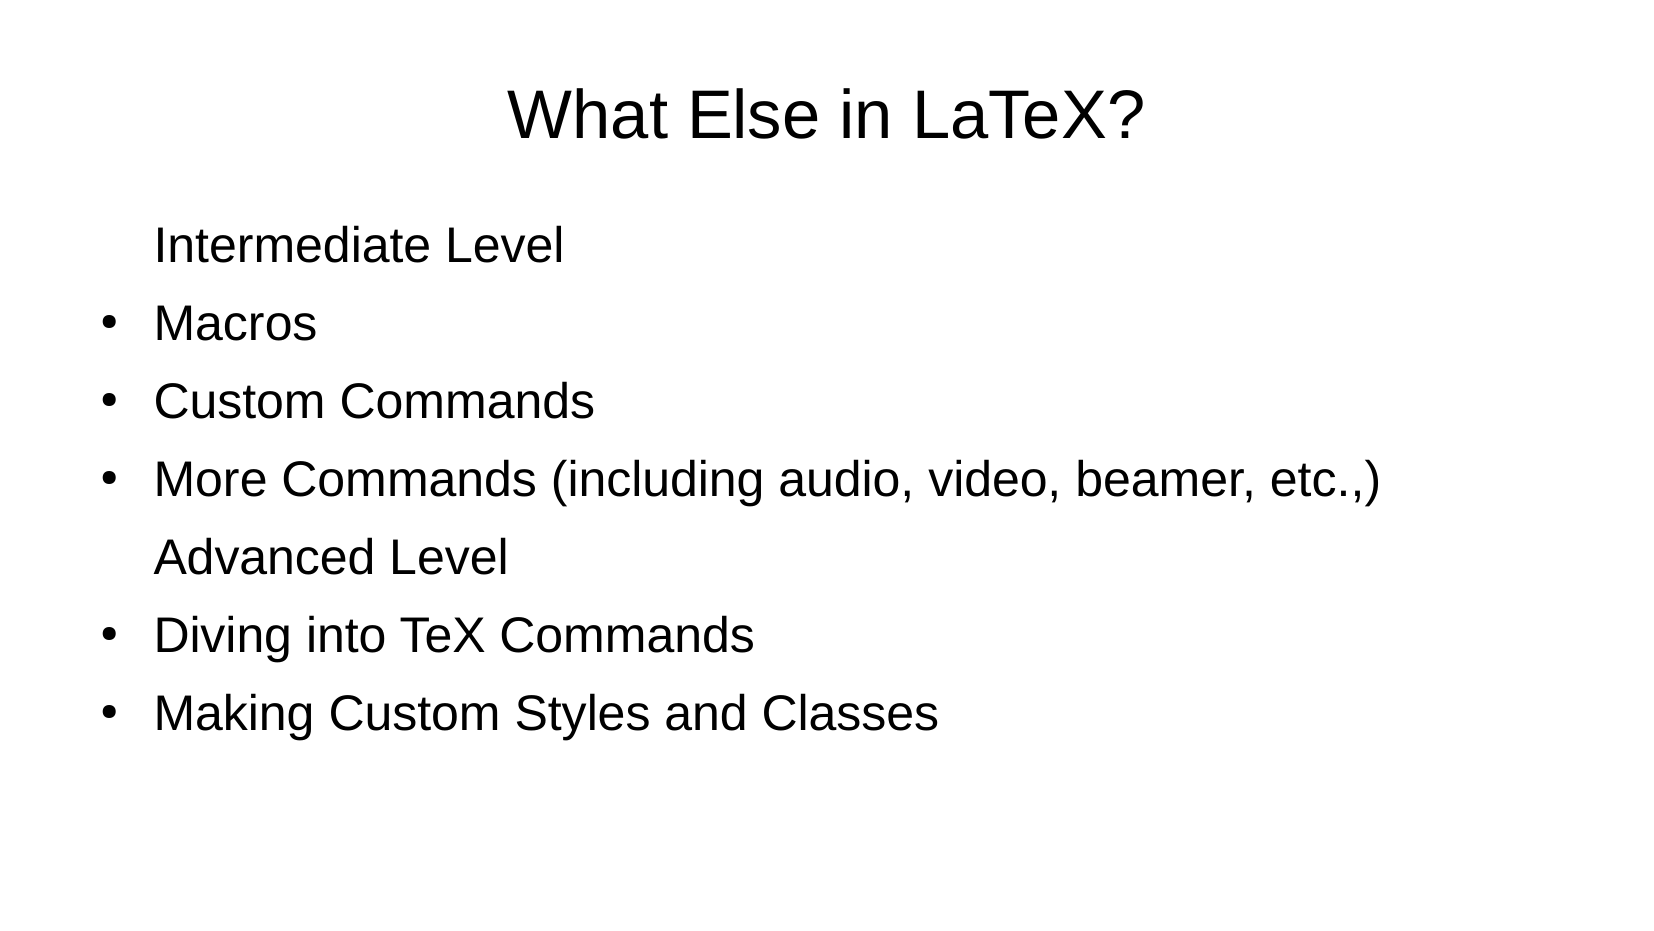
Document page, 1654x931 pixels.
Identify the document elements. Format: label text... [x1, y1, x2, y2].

list Intermediate Level Macros Custom Commands More Commands (including audio, video, beamer, etc.,) Advanced Level Diving into TeX Commands Making Custom Styles and Classes [82, 217, 1571, 758]
title What Else in LaTeX? [82, 37, 1571, 193]
